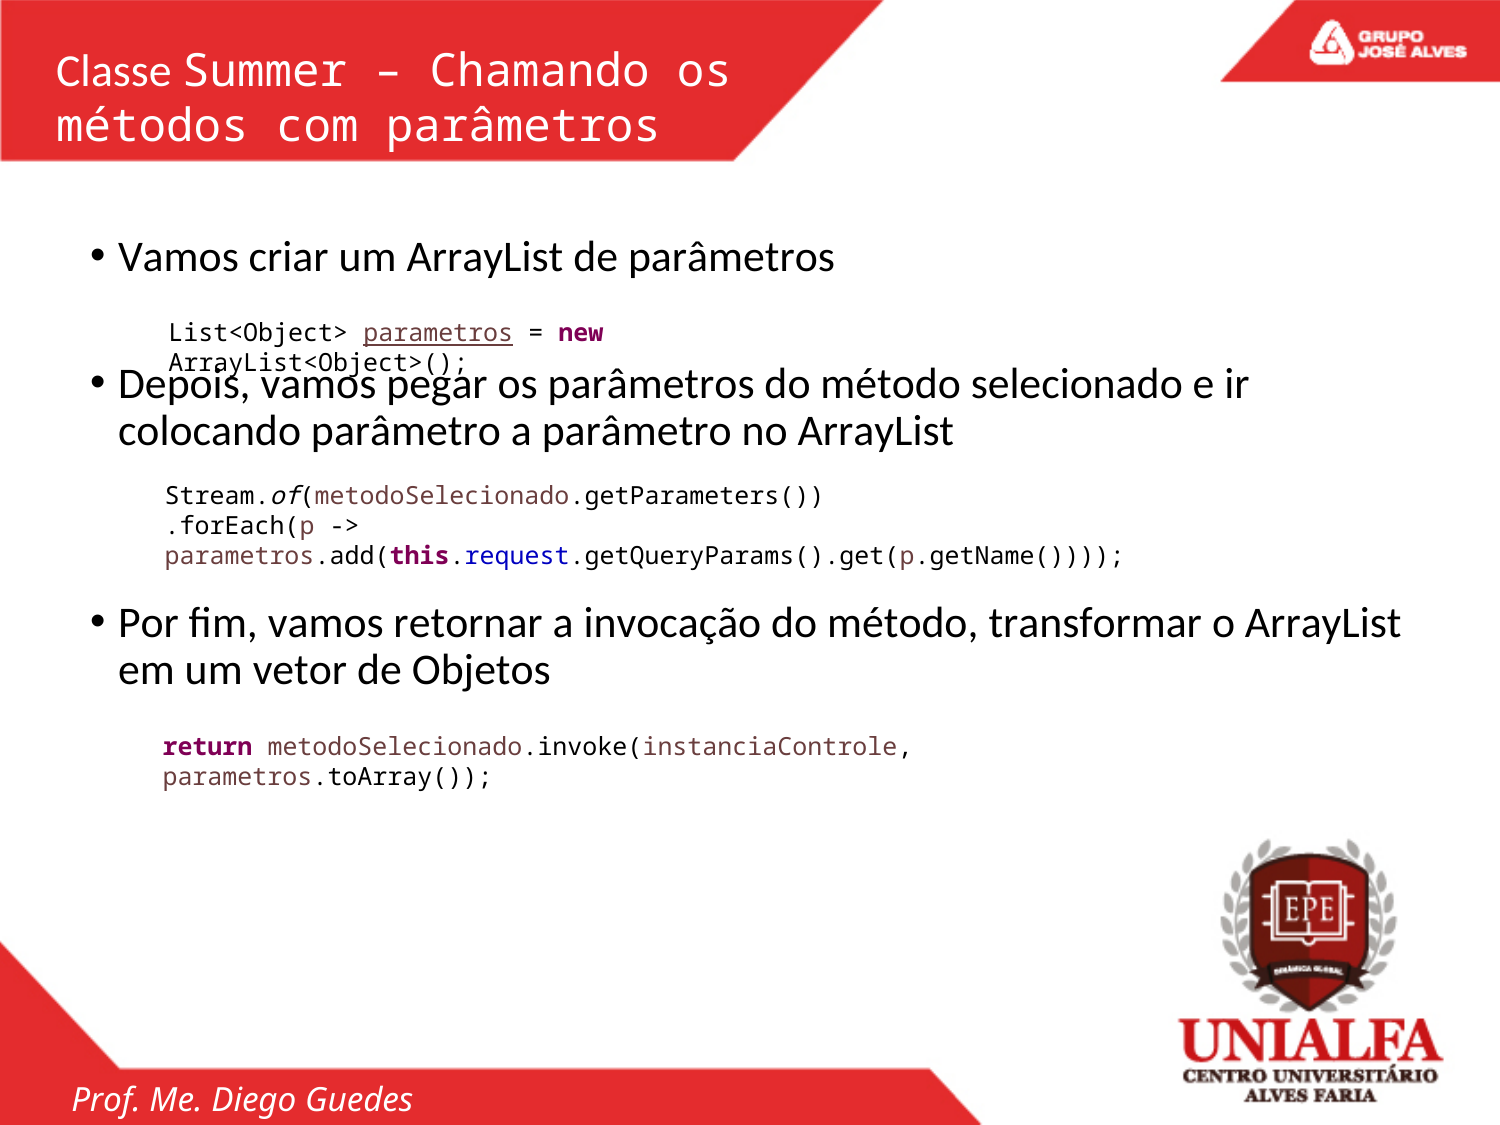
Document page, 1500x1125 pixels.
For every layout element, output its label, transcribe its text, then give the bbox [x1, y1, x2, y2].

list Vamos criar um ArrayList de parâmetros Depois, vamos pegar os parâmetros do método selecionado e ir colocando parâmetro a parâmetro no ArrayList Por fim, vamos retornar a invocação do método, transformar o ArrayList em um vetor de Objetos [75, 225, 1426, 933]
text_box List<Object> parametros = new ArrayList<Object>(); [153, 309, 871, 355]
text_box Stream.of(metodoSelecionado.getParameters()) .forEach(p -> parametros.add(this.request.getQueryParams().get(p.getName()))); [149, 472, 1252, 548]
text_box Prof. Me. Diego Guedes [56, 1070, 711, 1125]
text_box Classe Summer – Chamando os métodos com parâmetros [41, 32, 771, 158]
text_box return metodoSelecionado.invoke(instanciaControle, parametros.toArray()); [147, 722, 1182, 768]
picture [0, 0, 1500, 1125]
